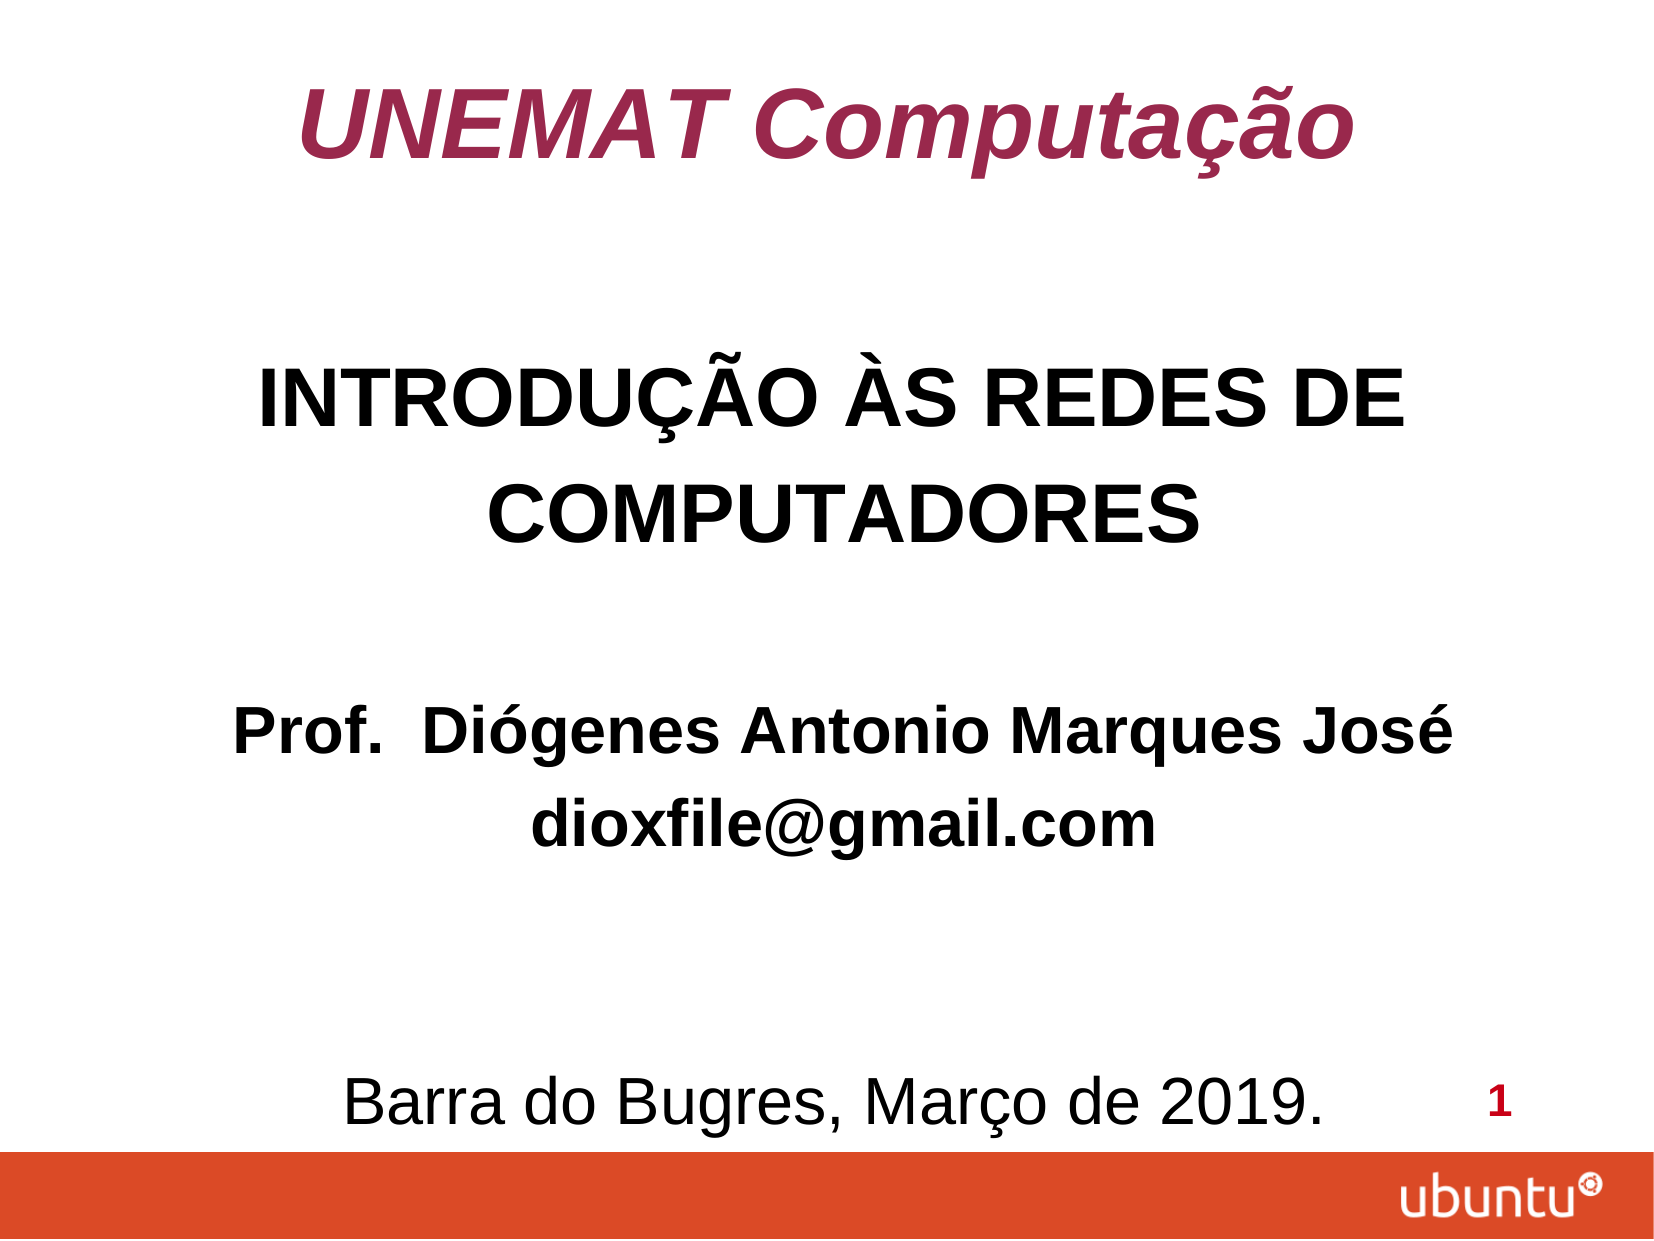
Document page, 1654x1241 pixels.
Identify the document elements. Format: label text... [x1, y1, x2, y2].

subtitle INTRODUÇÃO ÀS REDES DE COMPUTADORES Prof. Diógenes Antonio Marques José dioxfile@gmail.com Barra do Bugres, Março de 2019. [82, 191, 1571, 1183]
text_box <number> [1473, 1062, 1654, 1133]
title UNEMAT Computação [0, 14, 1654, 207]
picture [0, 1152, 1654, 1239]
